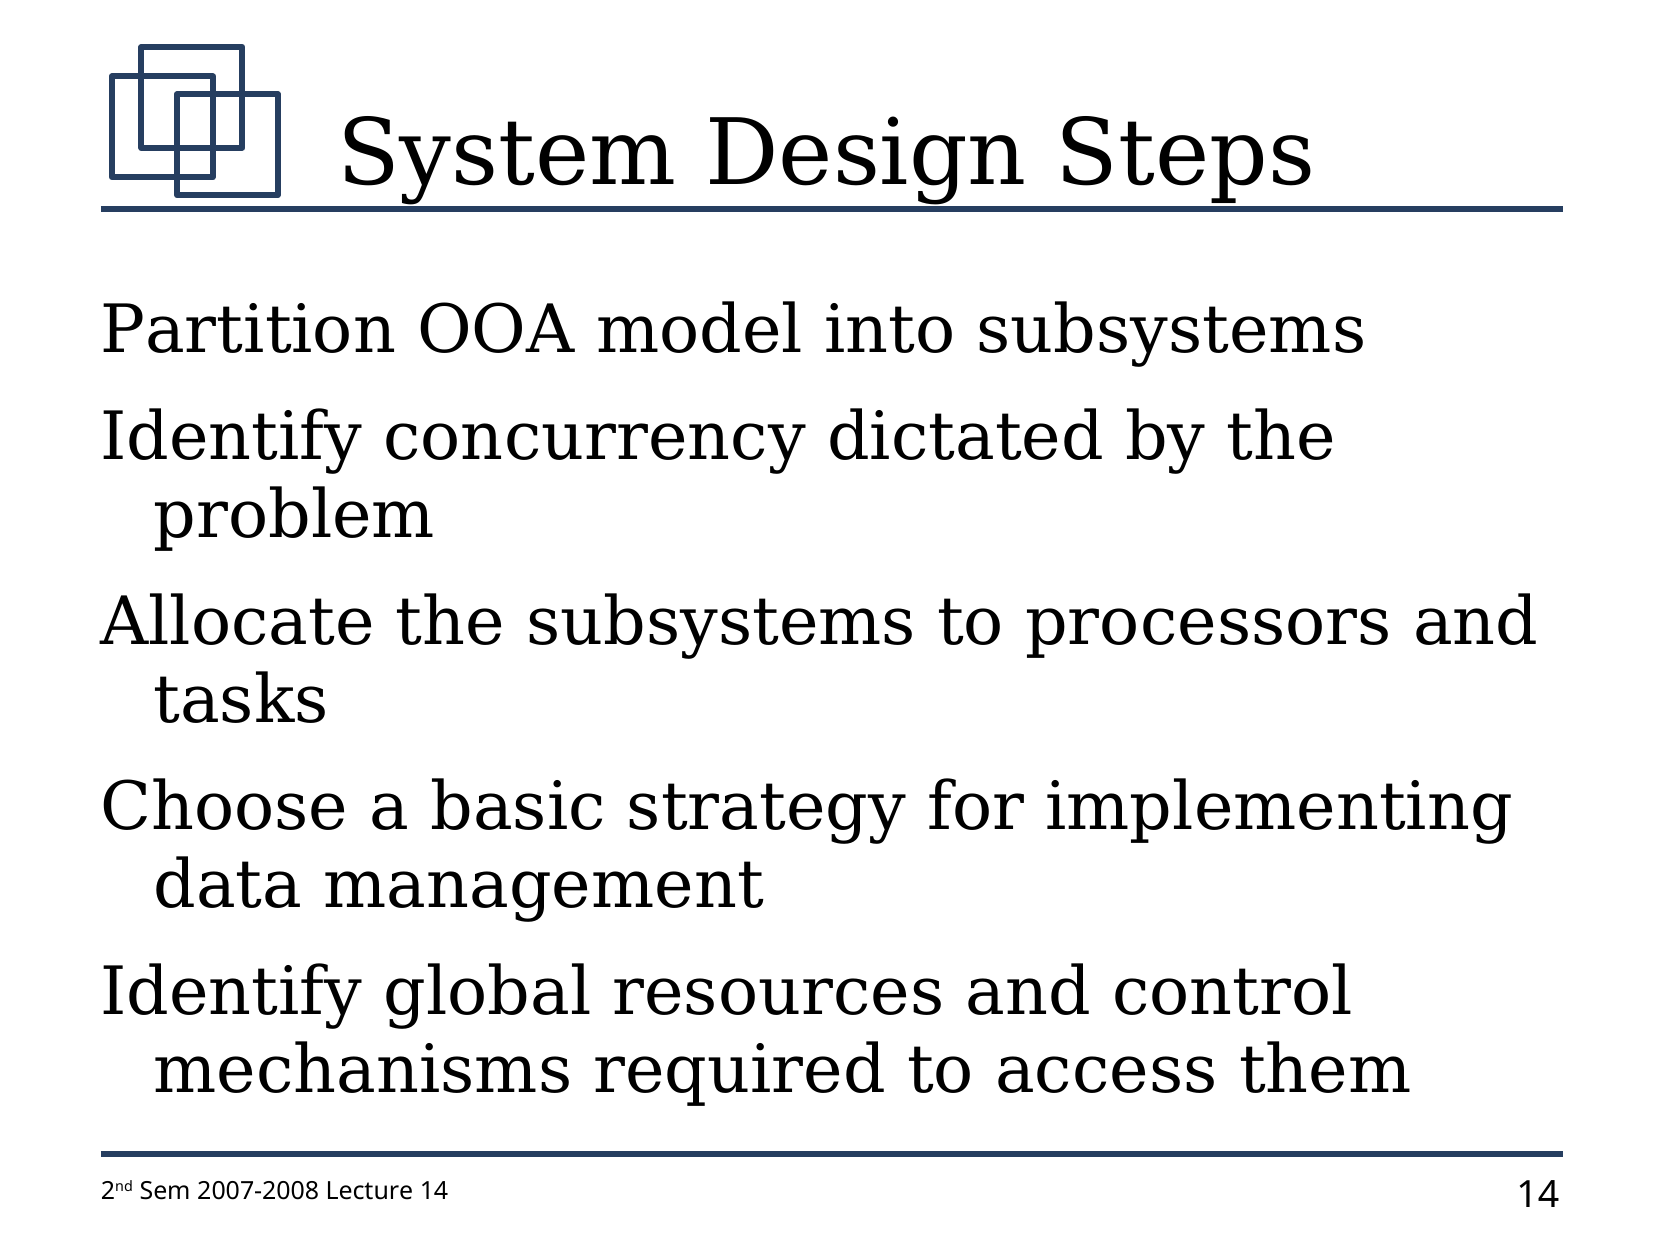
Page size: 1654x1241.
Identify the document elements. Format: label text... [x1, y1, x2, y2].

title System Design Steps [82, 49, 1571, 257]
list Partition OOA model into subsystems Identify concurrency dictated by the problem Allocate the subsystems to processors and tasks Choose a basic strategy for implementing data management Identify global resources and control mechanisms required to access them [82, 290, 1571, 1109]
